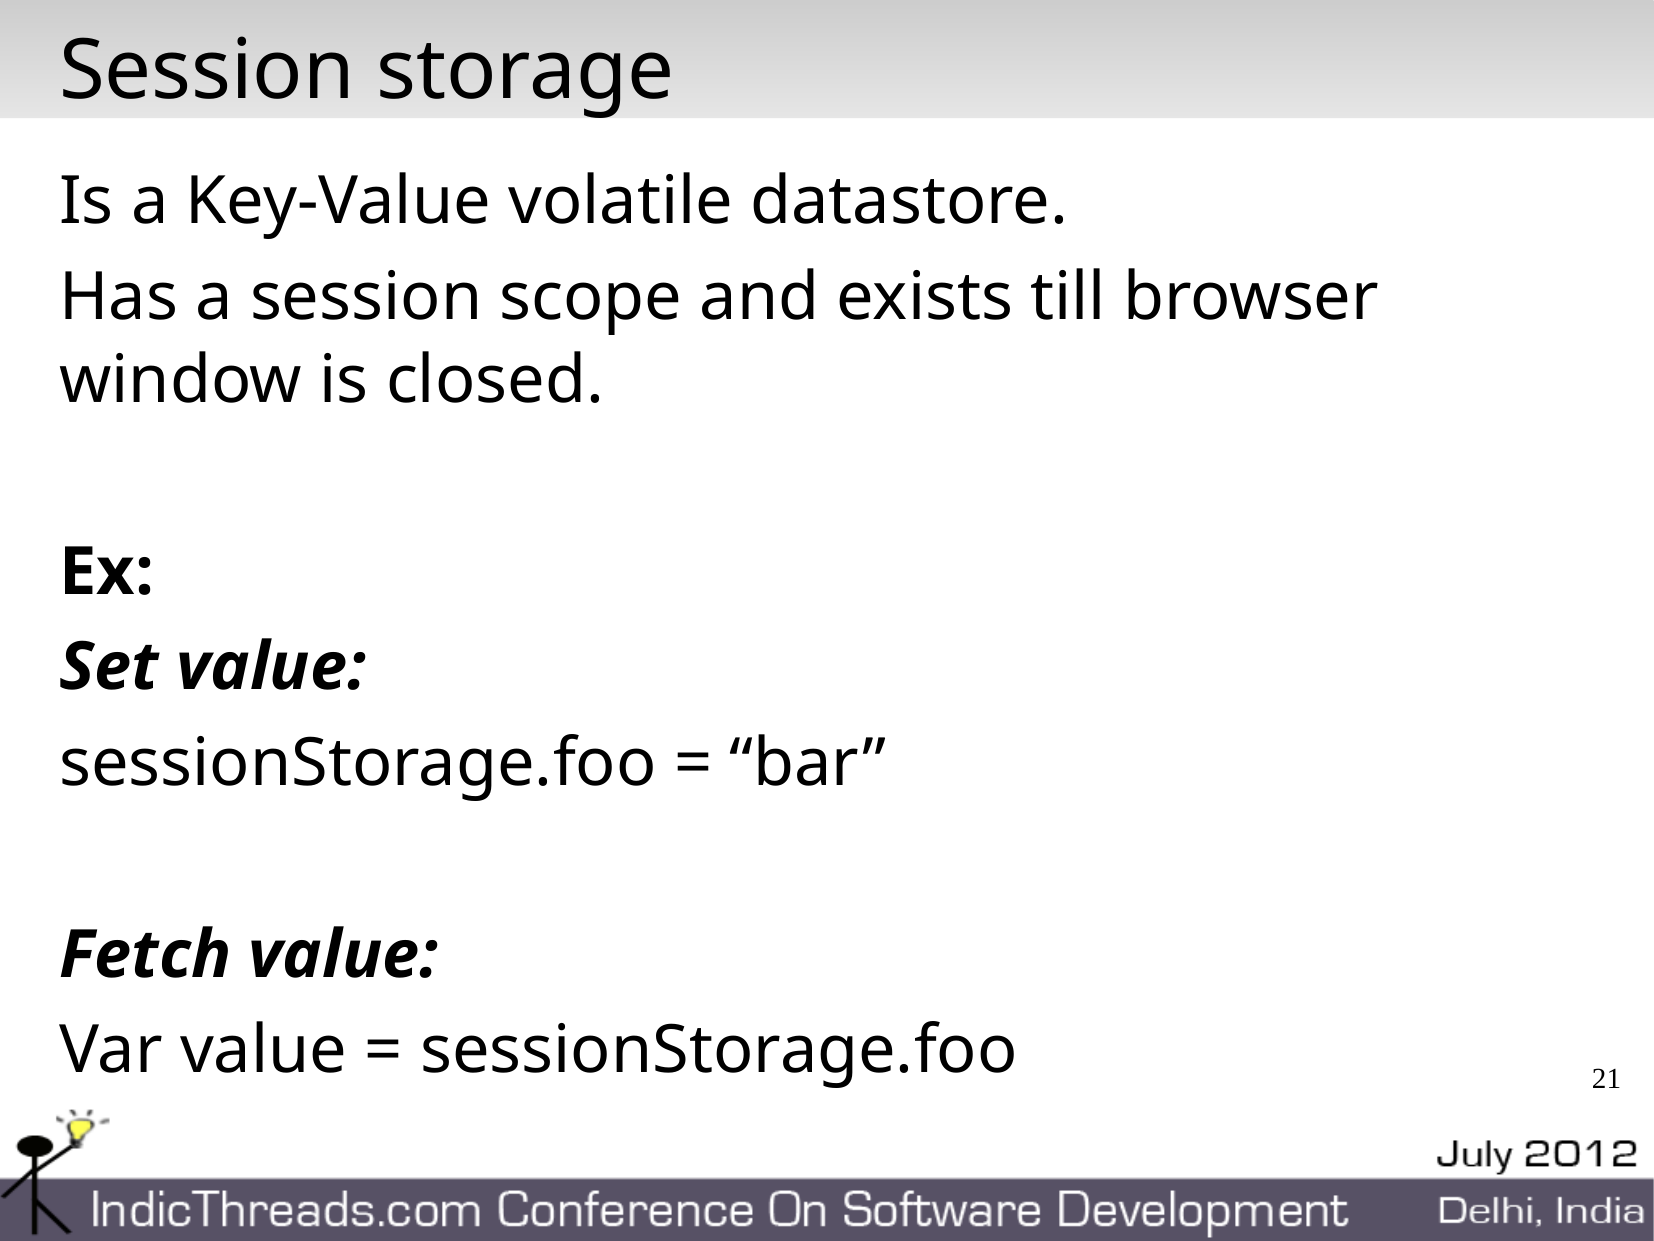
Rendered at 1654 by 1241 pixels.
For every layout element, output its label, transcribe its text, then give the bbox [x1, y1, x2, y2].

title Session storage [59, 11, 1592, 116]
picture [0, 118, 1654, 1241]
list Is a Key-Value volatile datastore. Has a session scope and exists till browser window is closed. Ex: Set value: sessionStorage.foo = “bar” Fetch value: Var value = sessionStorage.foo [59, 153, 1592, 1096]
